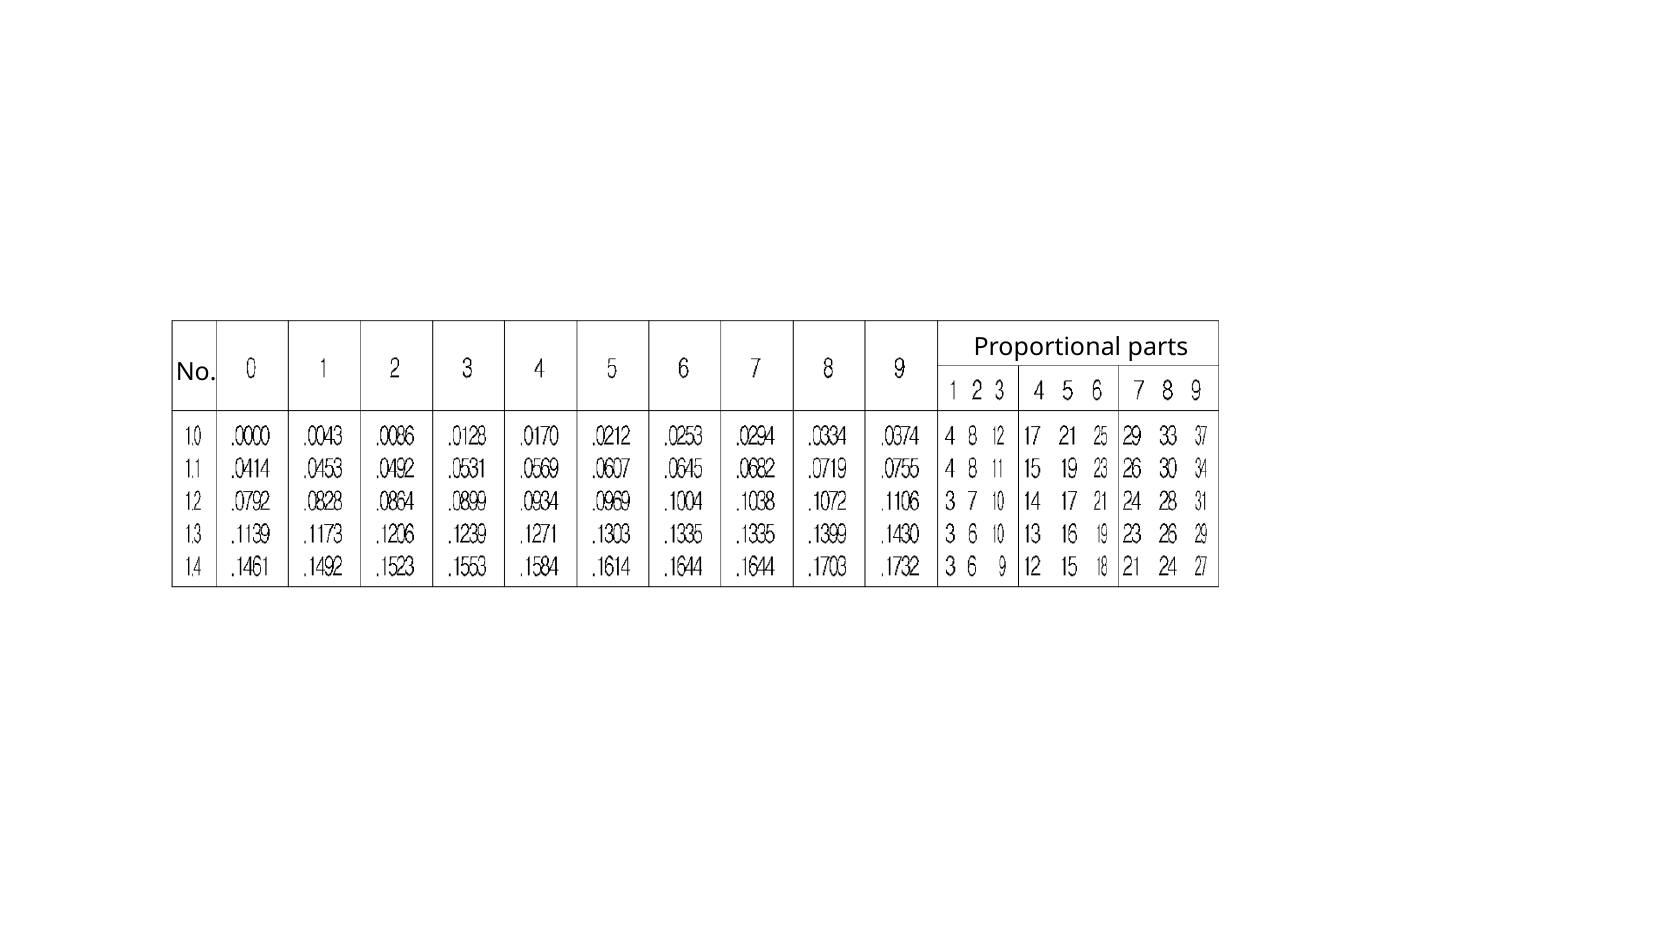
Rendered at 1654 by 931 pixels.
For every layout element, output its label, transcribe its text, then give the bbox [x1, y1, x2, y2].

picture [153, 307, 1229, 591]
text_box Proportional parts [958, 321, 1189, 375]
text_box No. [161, 346, 230, 401]
